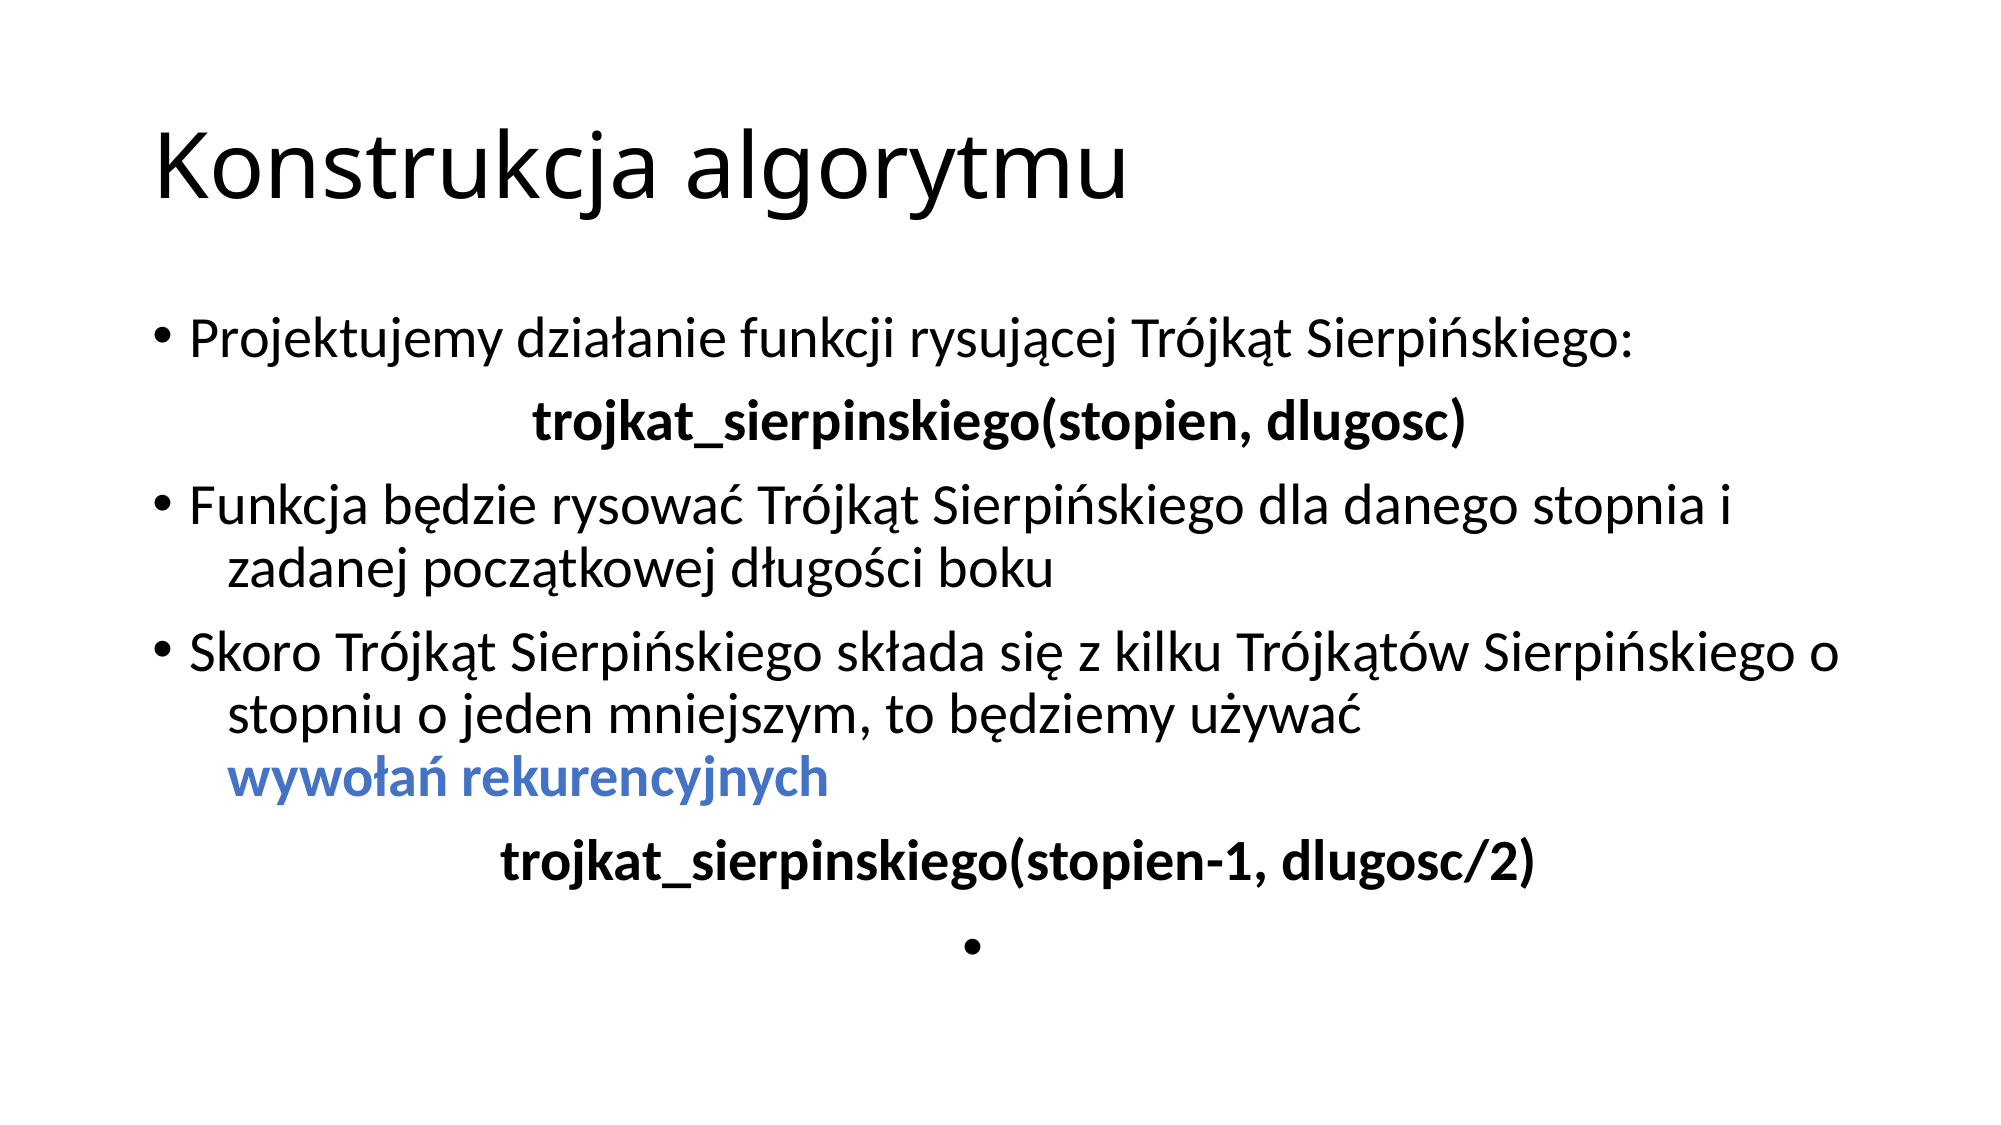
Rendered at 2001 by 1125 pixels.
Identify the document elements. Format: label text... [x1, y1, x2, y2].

title Konstrukcja algorytmu [137, 59, 1863, 278]
list Projektujemy działanie funkcji rysującej Trójkąt Sierpińskiego: trojkat_sierpinskiego(stopien, dlugosc) Funkcja będzie rysować Trójkąt Sierpińskiego dla danego stopnia i zadanej początkowej długości boku Skoro Trójkąt Sierpińskiego składa się z kilku Trójkątów Sierpińskiego o stopniu o jeden mniejszym, to będziemy używać wywołań rekurencyjnych trojkat_sierpinskiego(stopien-1, dlugosc/2) [137, 299, 1863, 1014]
